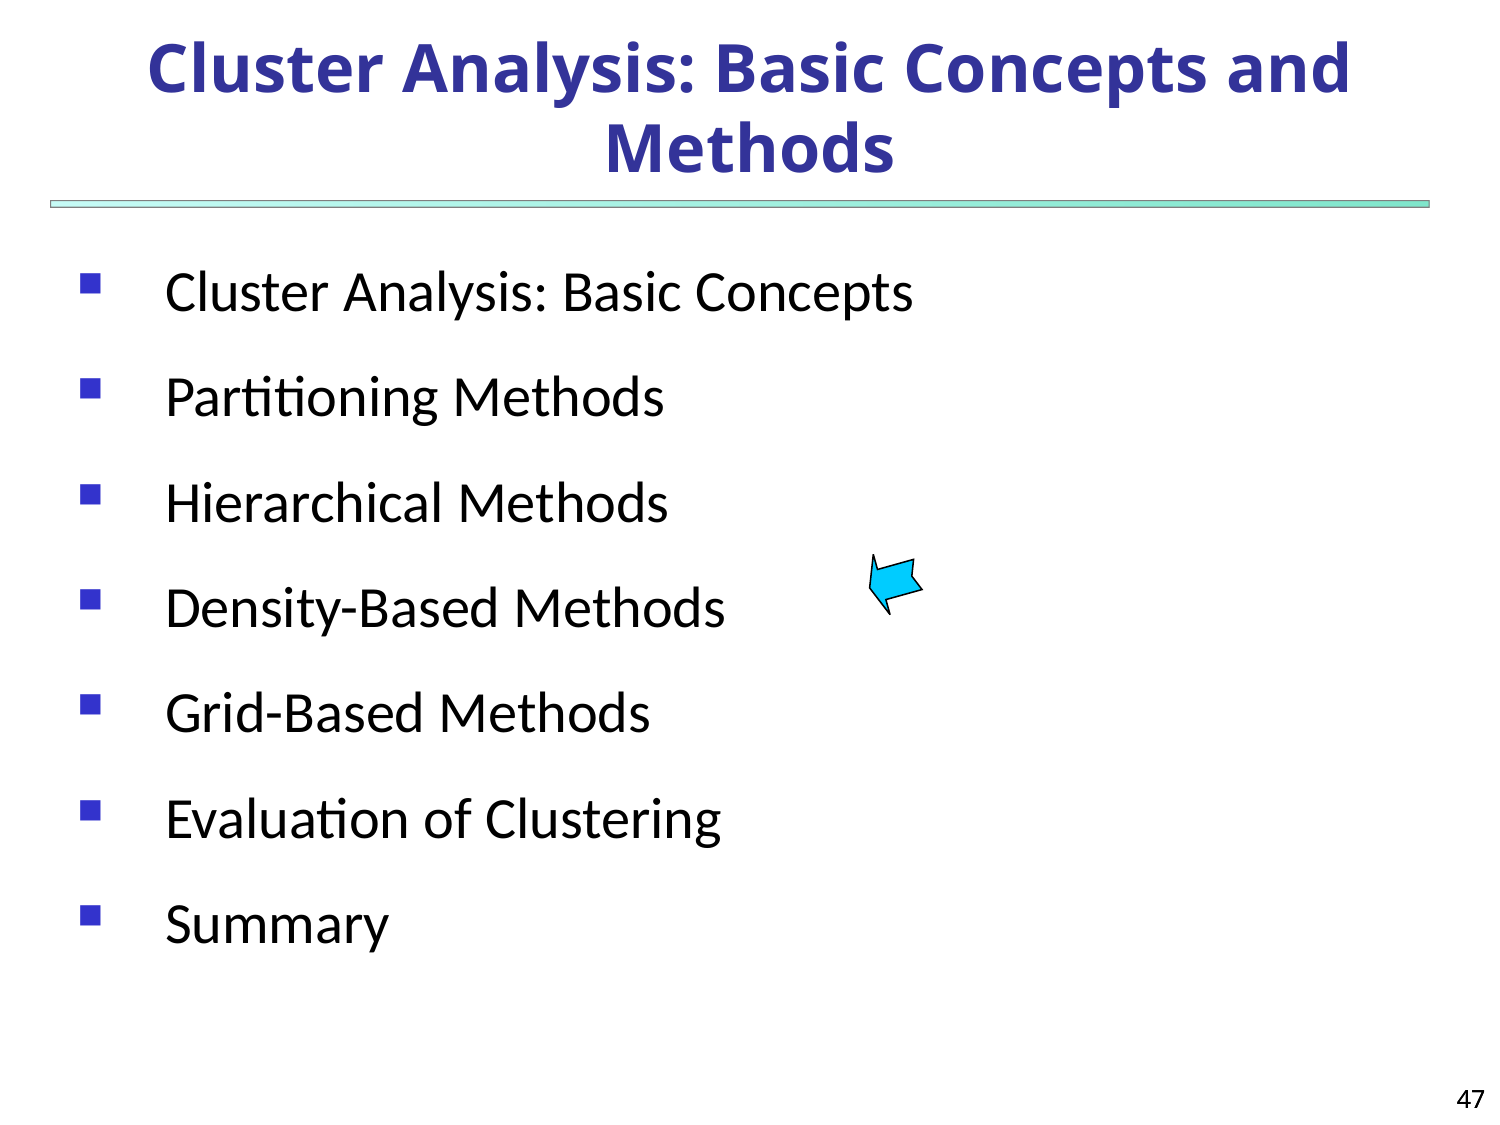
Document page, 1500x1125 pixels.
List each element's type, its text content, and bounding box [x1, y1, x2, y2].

list Cluster Analysis: Basic Concepts Partitioning Methods Hierarchical Methods Density-Based Methods Grid-Based Methods Evaluation of Clustering Summary [62, 224, 1412, 1075]
text_box 18 [1187, 1062, 1500, 1125]
title Cluster Analysis: Basic Concepts and Methods [0, 18, 1500, 194]
text_box [869, 554, 923, 615]
